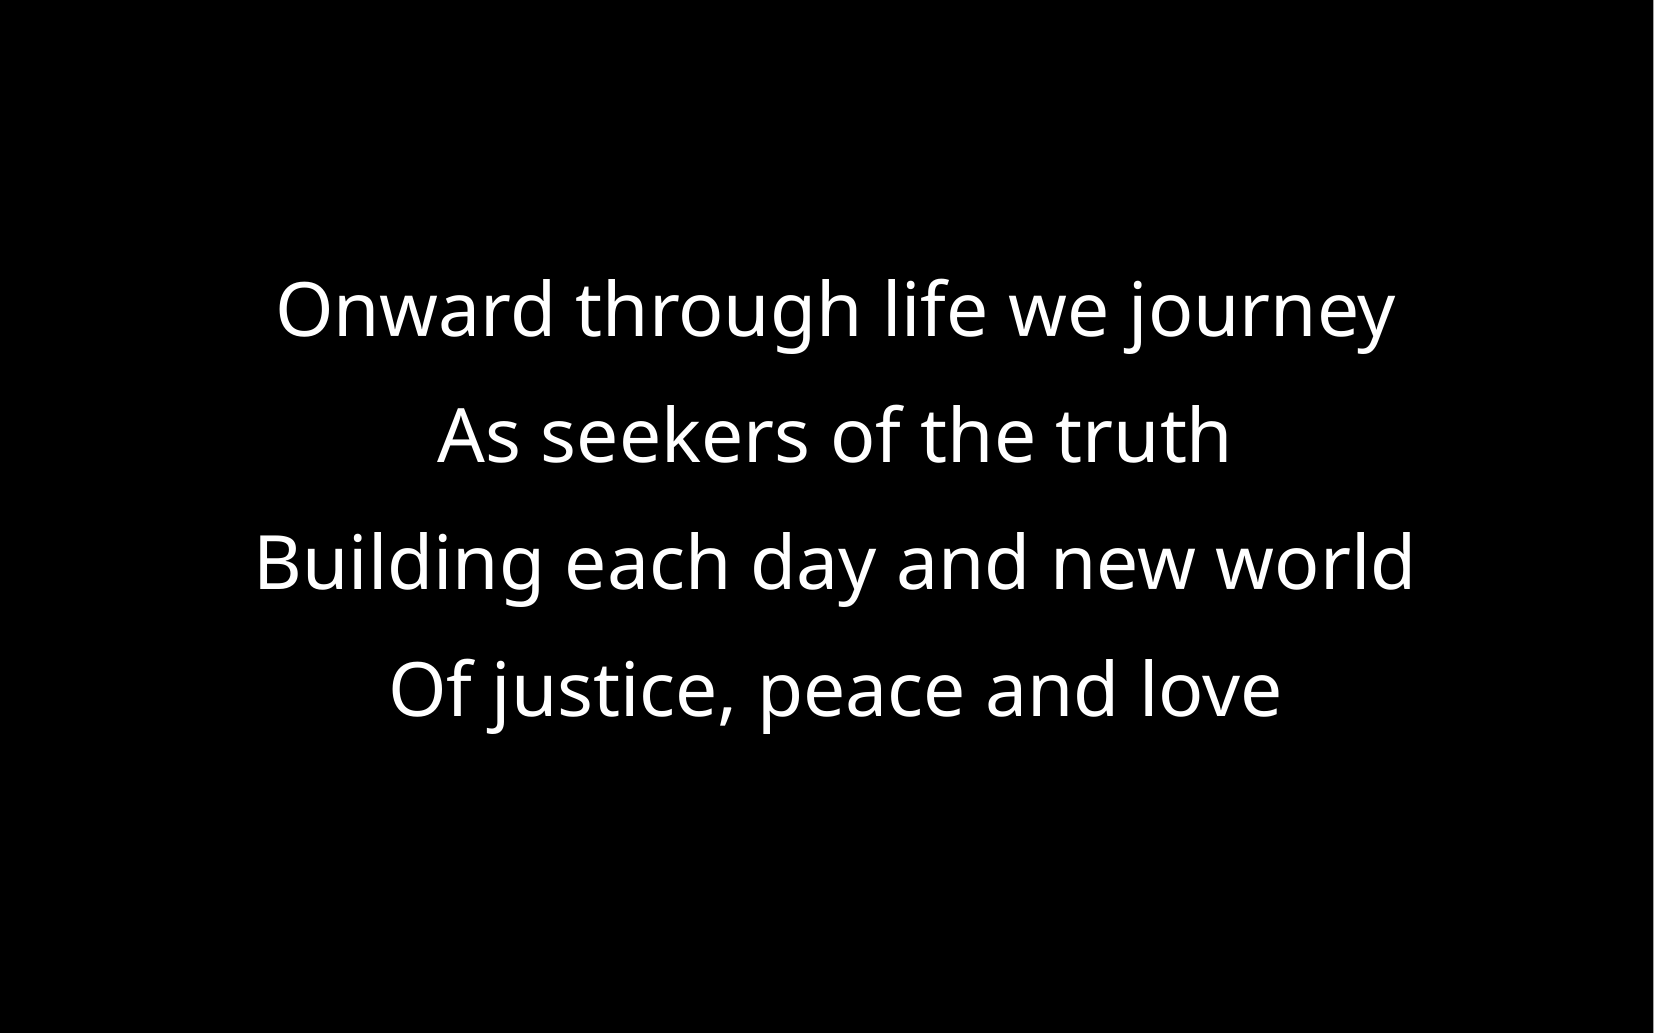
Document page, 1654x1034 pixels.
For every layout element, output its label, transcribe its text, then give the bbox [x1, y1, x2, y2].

list Onward through life we journey As seekers of the truth Building each day and new world Of justice, peace and love [0, 255, 1654, 1024]
